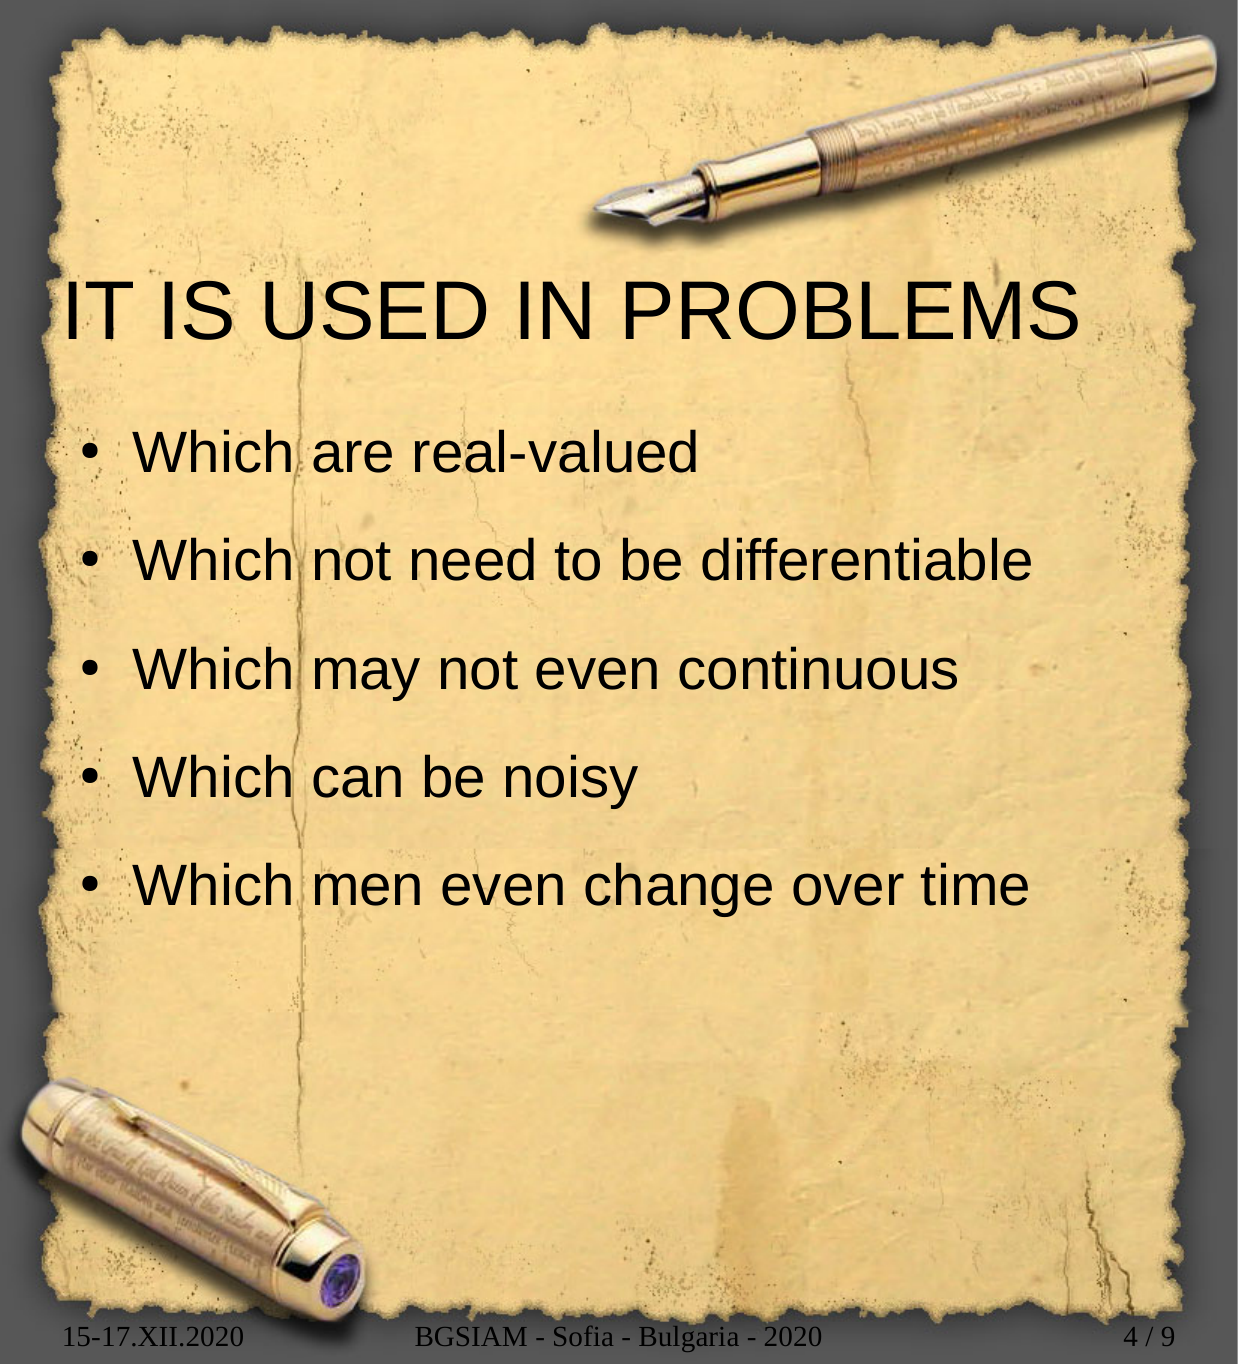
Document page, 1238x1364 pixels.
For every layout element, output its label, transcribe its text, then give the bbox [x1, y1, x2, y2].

title It is used in problems [61, 240, 1176, 383]
list Which are real-valued Which not need to be differentiable Which may not even continuous Which can be noisy Which men even change over time [61, 420, 1176, 1110]
picture [0, 0, 1238, 1364]
